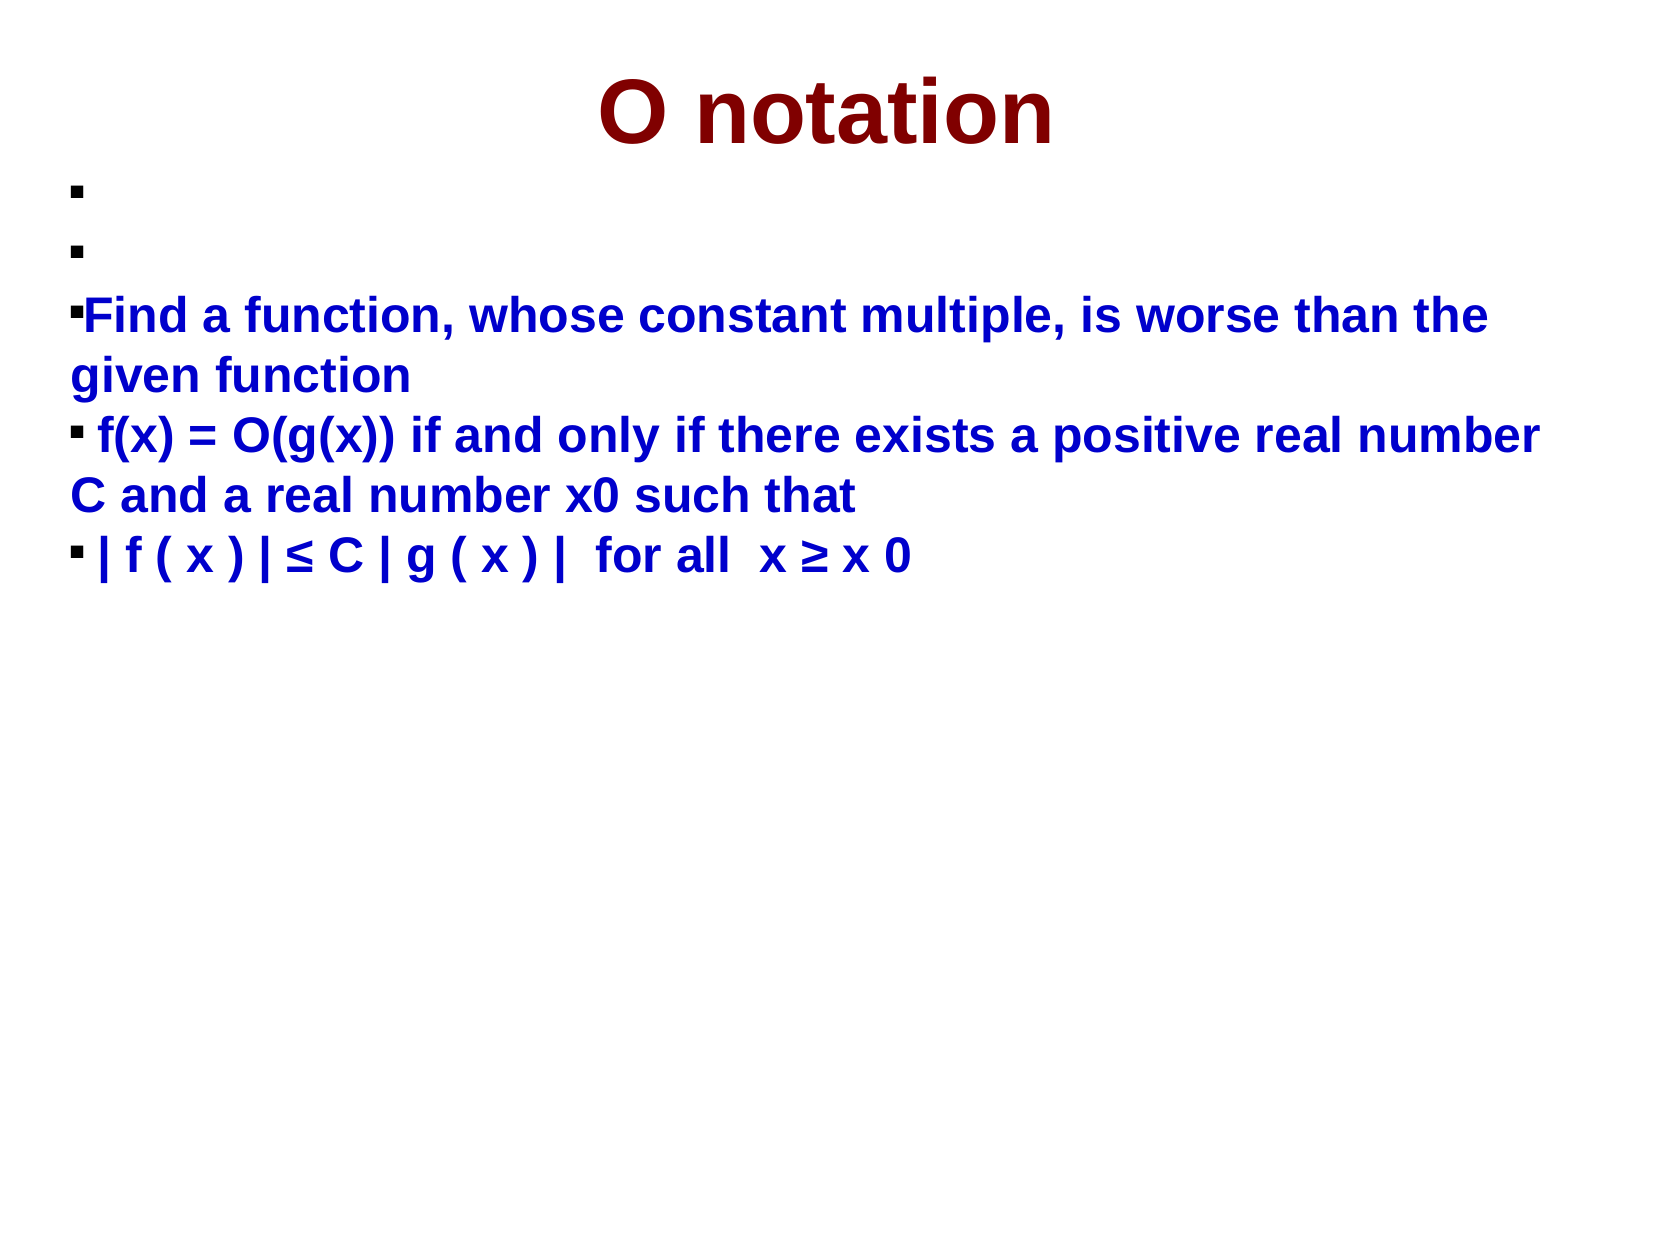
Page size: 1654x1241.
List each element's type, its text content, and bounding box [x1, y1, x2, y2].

title O notation [82, 49, 1571, 162]
list Find a function, whose constant multiple, is worse than the given function f(x) = O(g(x)) if and only if there exists a positive real number C and a real number x0 such that | f ( x ) | ≤ C | g ( x ) | for all x ≥ x 0 [70, 162, 1571, 1078]
